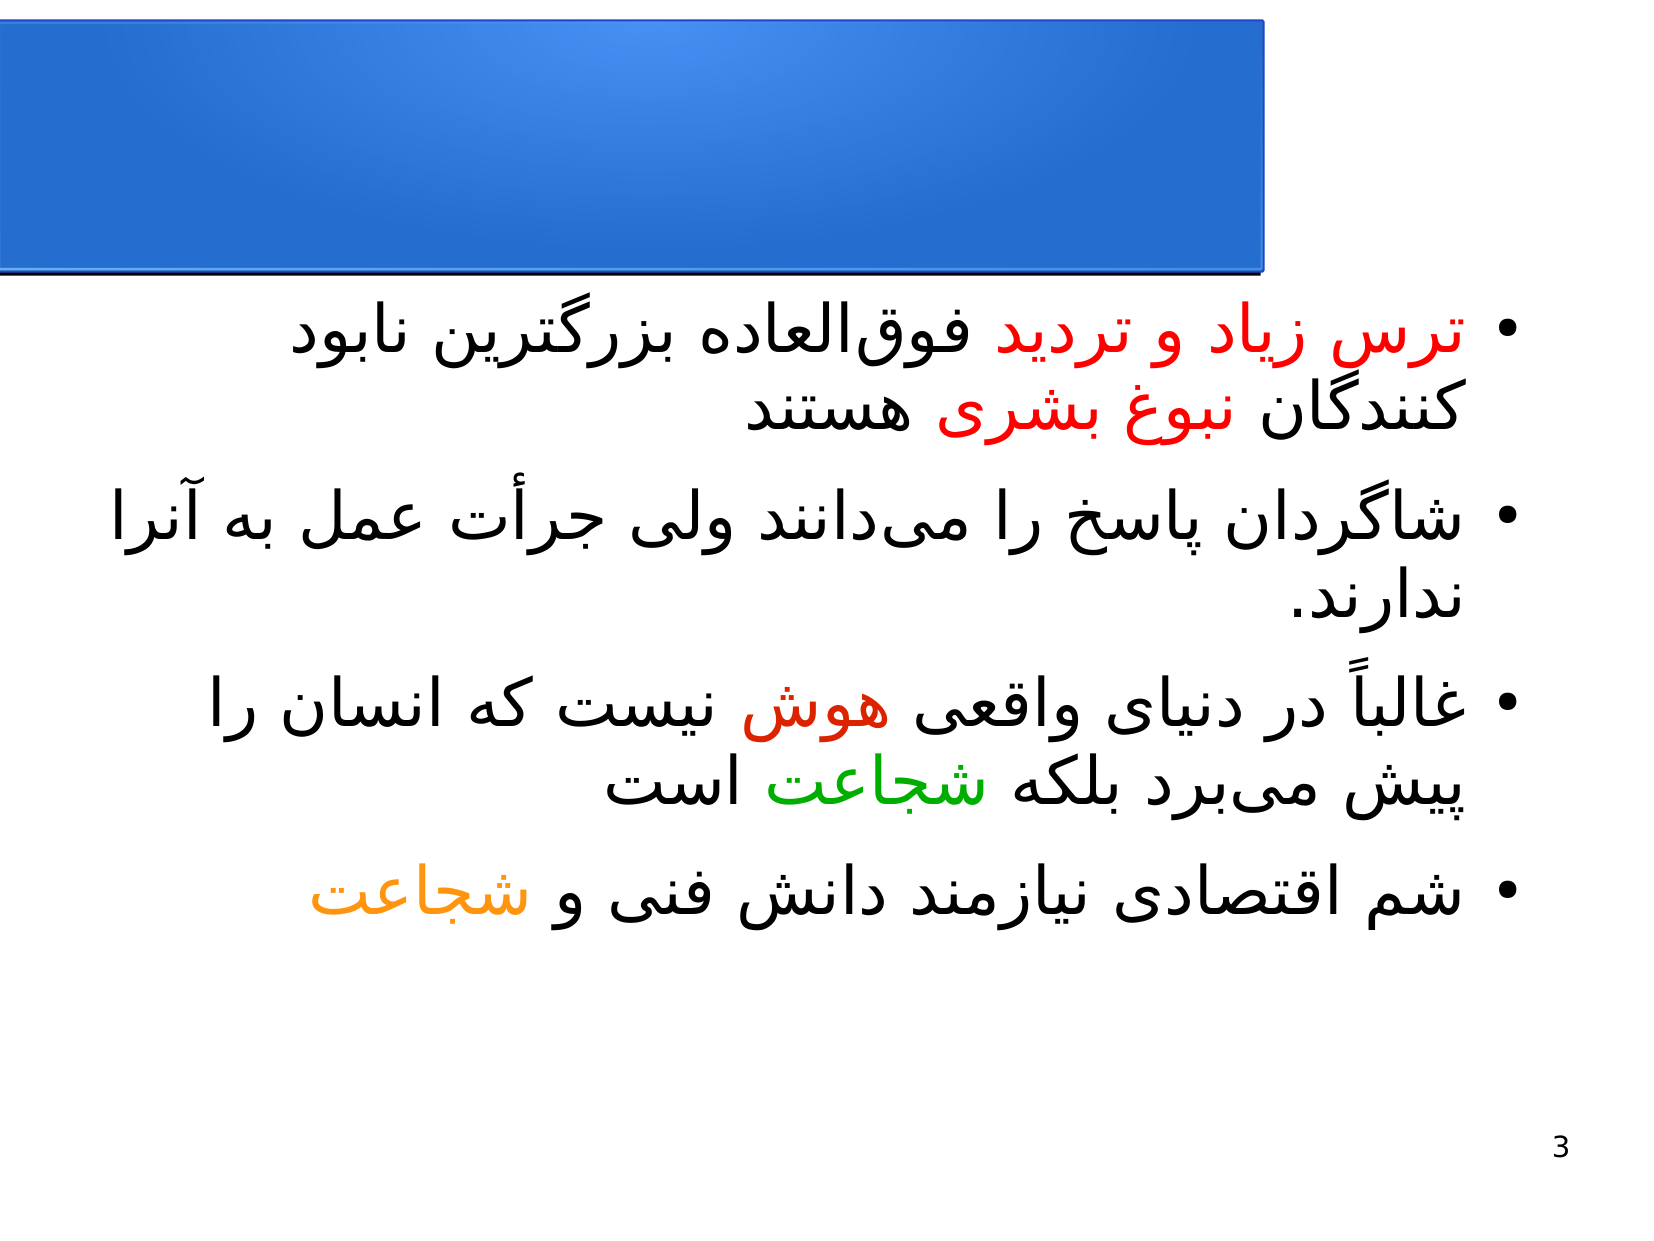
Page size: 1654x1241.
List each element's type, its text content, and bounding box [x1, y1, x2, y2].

list ترس زیاد و تردید فوق‌العاده بزرگترین نابود کنندگان نبوغ بشری هستند شاگردان پاسخ را می‌دانند ولی جرأت عمل به آنرا ندارند. غالباً در دنیای واقعی هوش نیست که انسان را پیش می‌برد بلکه شجاعت است شم اقتصادی نیازمند دانش فنی و شجاعت [82, 290, 1538, 1010]
